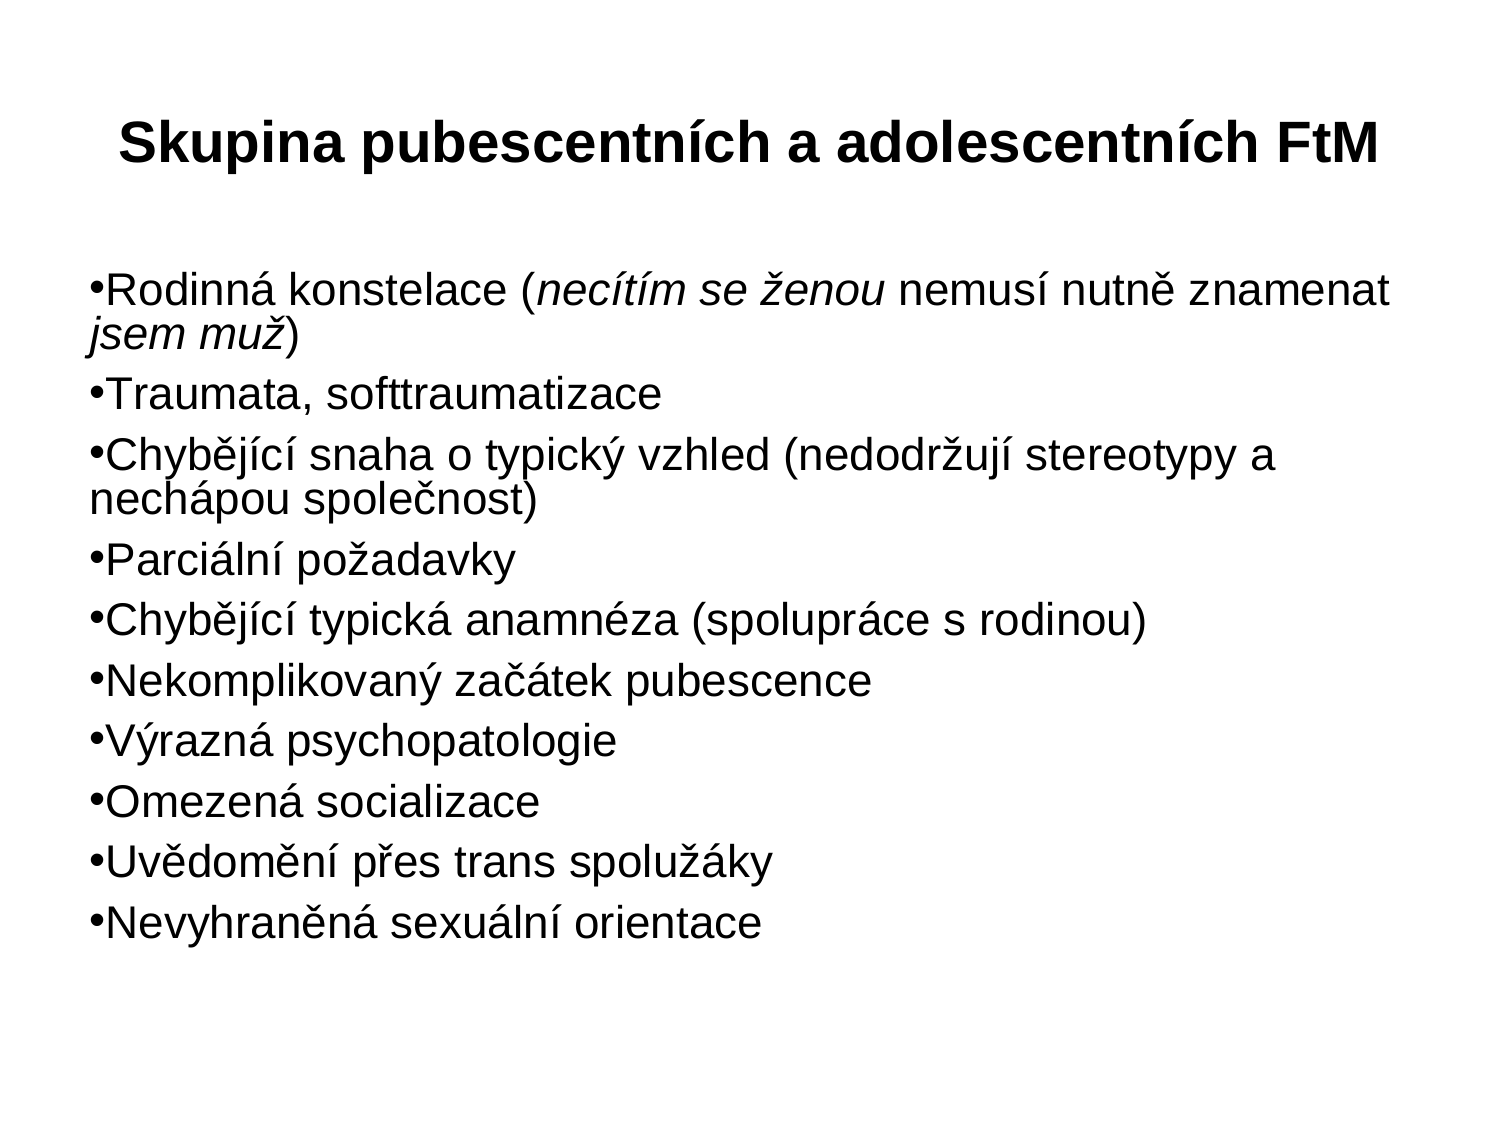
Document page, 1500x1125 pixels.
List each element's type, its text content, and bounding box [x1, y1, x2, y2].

title Skupina pubescentních a adolescentních FtM [75, 45, 1426, 233]
list Rodinná konstelace (necítím se ženou nemusí nutně znamenat jsem muž) Traumata, softtraumatizace Chybějící snaha o typický vzhled (nedodržují stereotypy a nechápou společnost) Parciální požadavky Chybějící typická anamnéza (spolupráce s rodinou) Nekomplikovaný začátek pubescence Výrazná psychopatologie Omezená socializace Uvědomění přes trans spolužáky Nevyhraněná sexuální orientace [75, 262, 1426, 1005]
